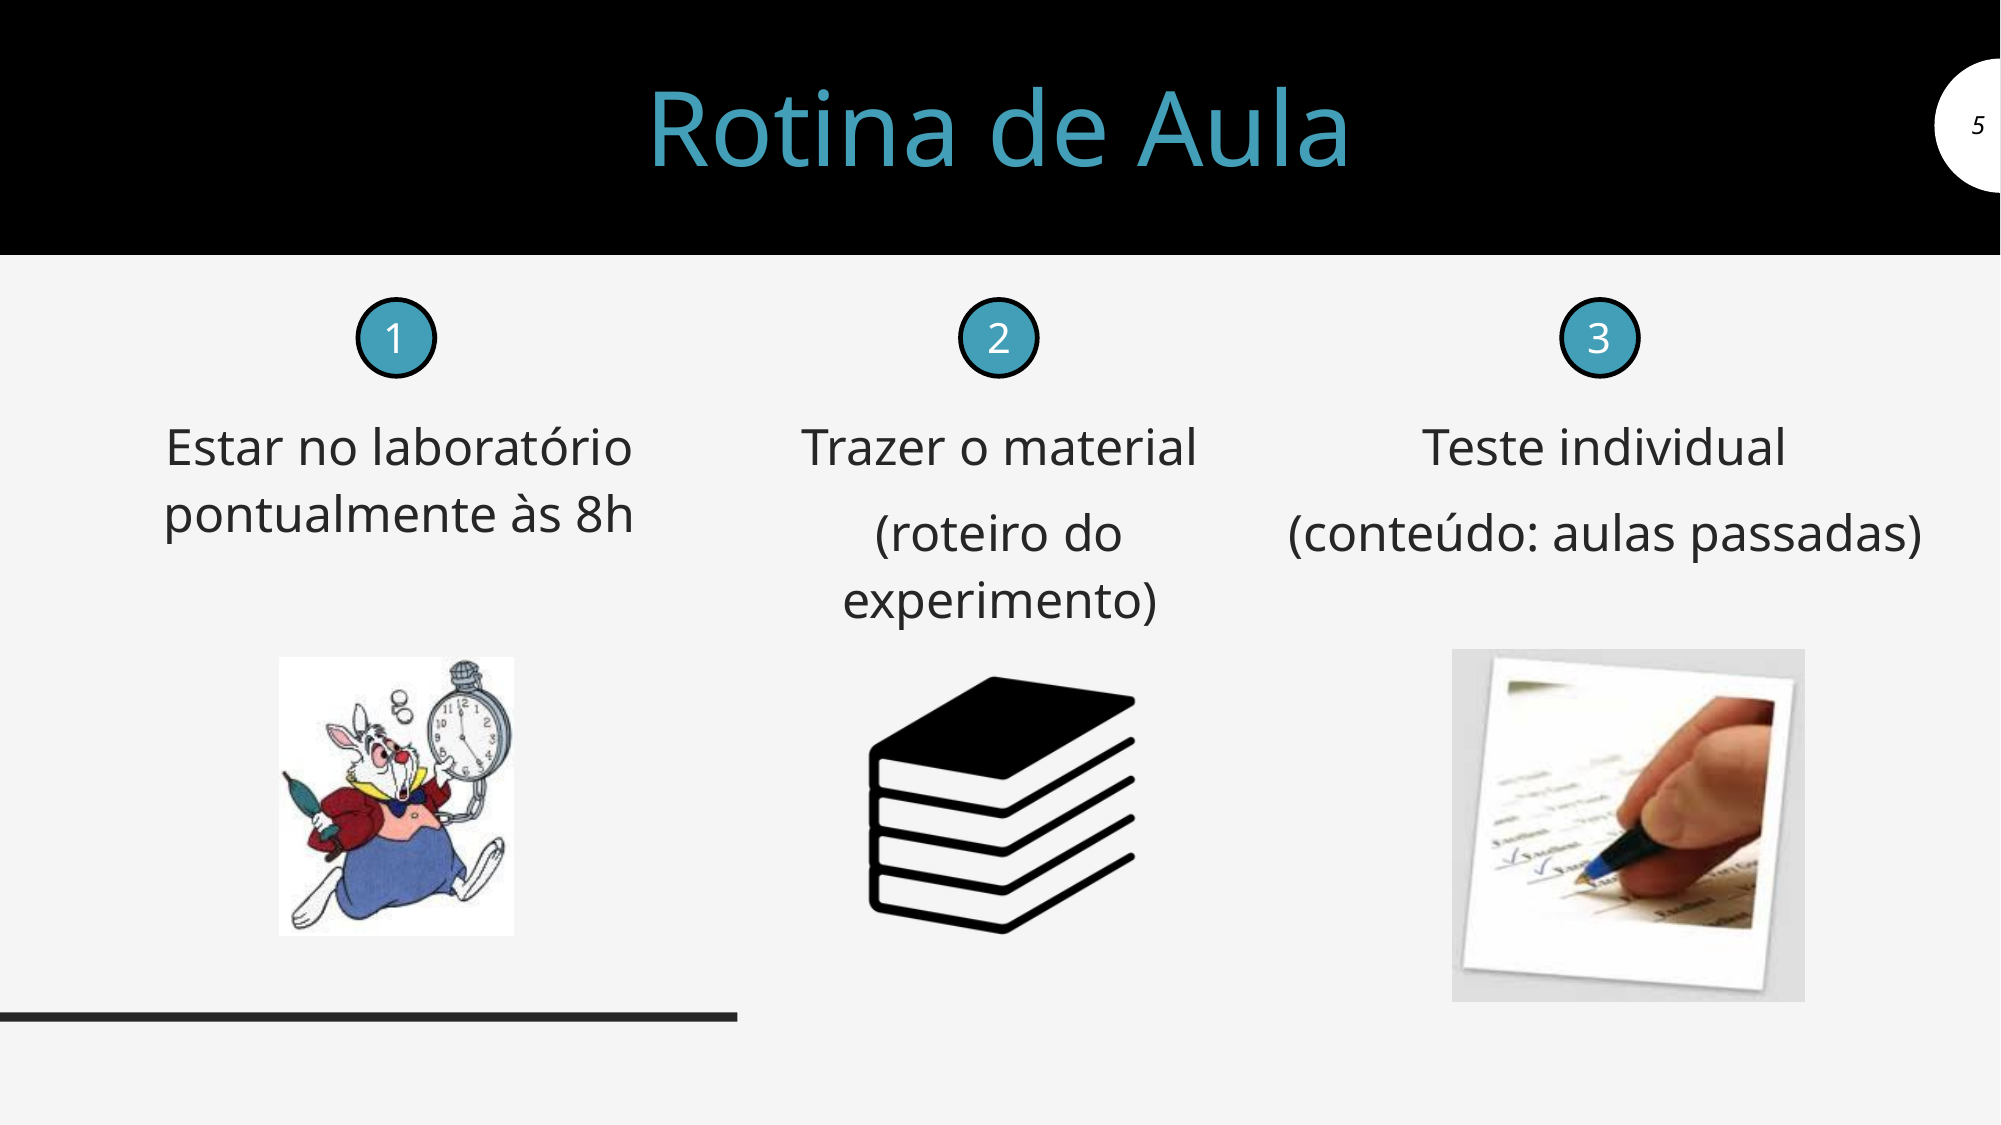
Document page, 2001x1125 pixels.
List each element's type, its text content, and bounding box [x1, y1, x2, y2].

slide_number <número> [1933, 96, 2000, 157]
list Trazer o material (roteiro do experimento) [739, 400, 1260, 608]
picture [1452, 649, 1805, 1002]
picture [857, 660, 1147, 951]
text_box [378, 299, 415, 304]
text_box 1 [368, 304, 424, 370]
text_box [1582, 299, 1618, 304]
picture [279, 657, 514, 936]
text_box [1628, 311, 1639, 365]
title Rotina de Aula [125, 50, 1875, 215]
text_box [375, 370, 418, 377]
list Estar no laboratório pontualmente às 8h [125, 400, 675, 777]
text_box [357, 312, 368, 364]
text_box [960, 310, 972, 366]
text_box [978, 370, 1020, 377]
text_box [980, 299, 1017, 304]
text_box [1561, 311, 1572, 364]
text_box [1579, 370, 1621, 377]
text_box [1028, 312, 1038, 363]
text_box 2 [972, 304, 1028, 370]
list Teste individual (conteúdo: aulas passadas) [1260, 400, 1950, 777]
text_box 3 [1572, 304, 1628, 370]
text_box [424, 311, 435, 365]
